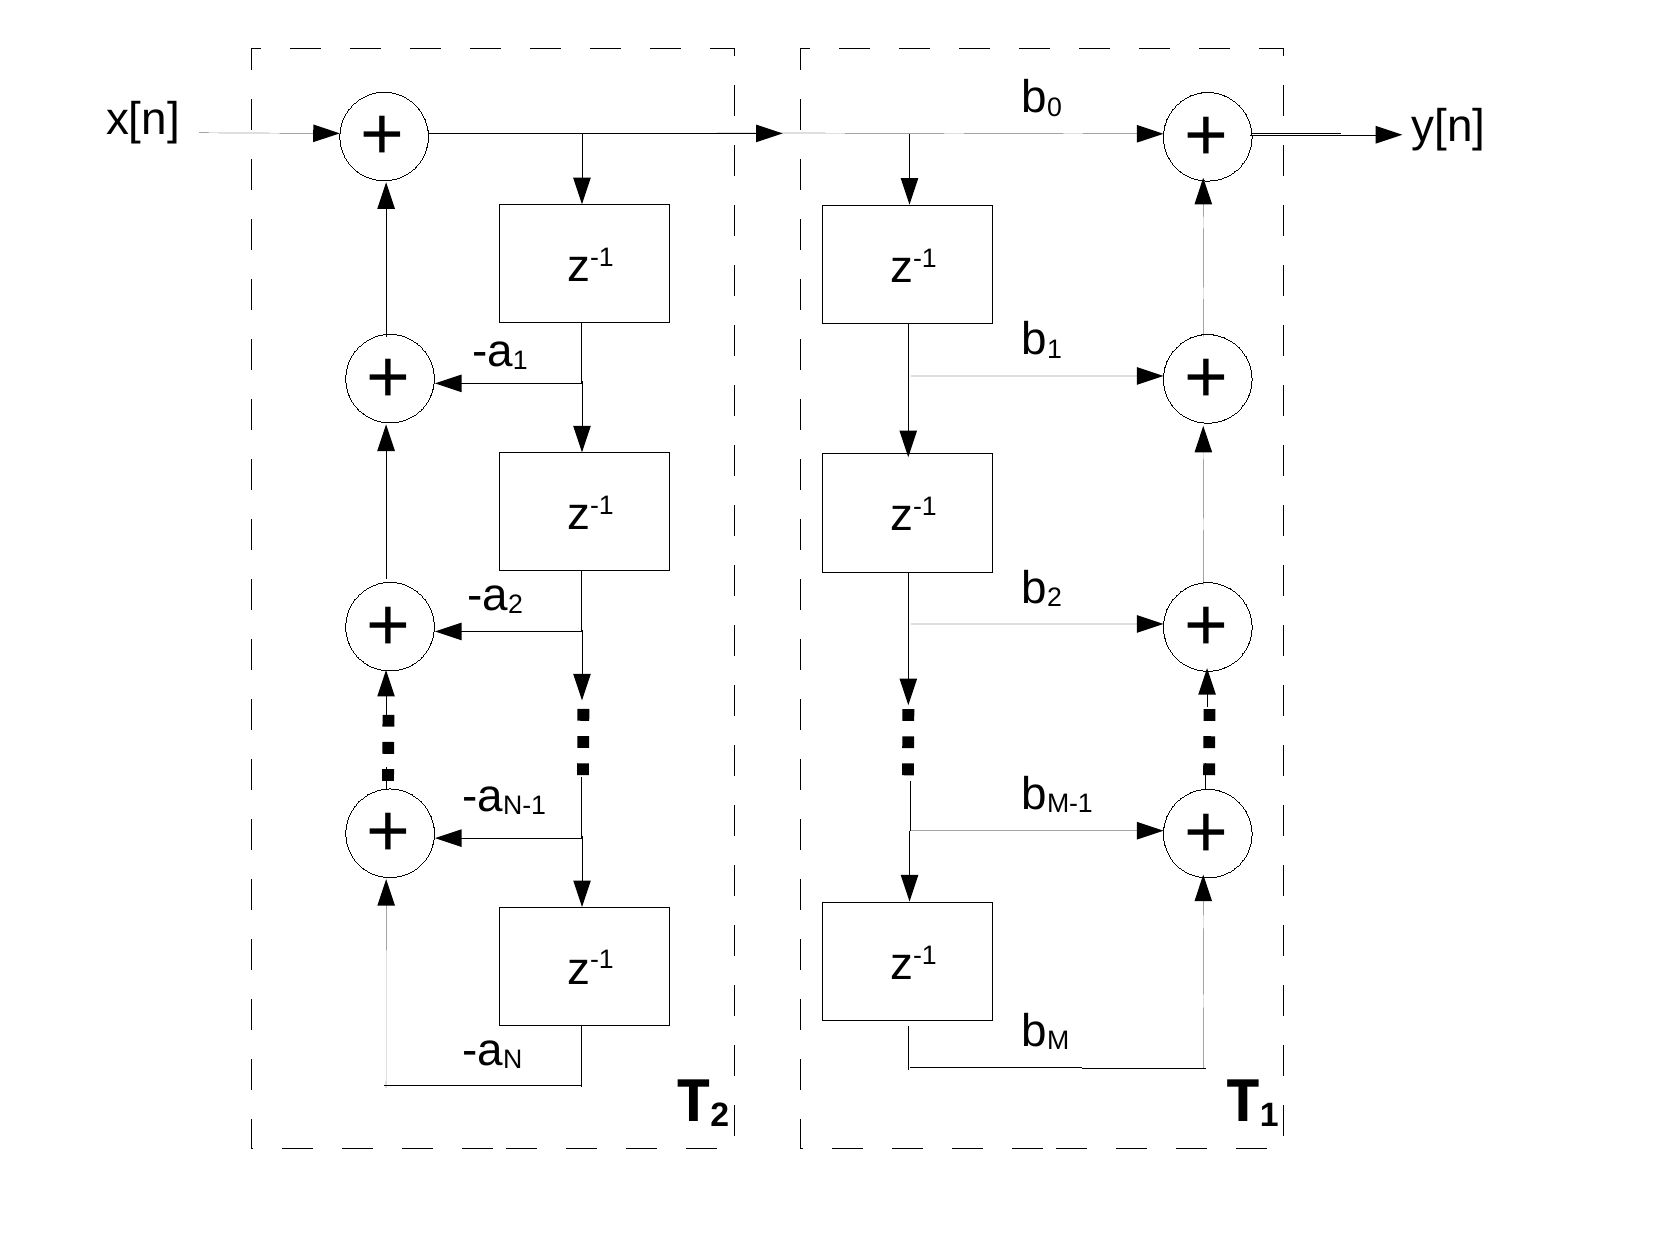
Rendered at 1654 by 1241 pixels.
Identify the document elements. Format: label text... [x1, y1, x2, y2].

text_box + [1169, 85, 1258, 184]
text_box z-1 [552, 480, 647, 549]
text_box b1 [1006, 306, 1149, 387]
text_box -aN-1 [447, 762, 590, 844]
text_box + [351, 326, 441, 426]
text_box z-1 [875, 482, 970, 550]
text_box bM [1006, 997, 1149, 1078]
text_box + [351, 781, 441, 881]
text_box -a2 [452, 561, 595, 654]
text_box y[n] [1396, 92, 1539, 158]
text_box x[n] [91, 85, 233, 152]
text_box z-1 [875, 233, 970, 302]
text_box z-1 [552, 935, 648, 1004]
text_box b2 [1006, 554, 1149, 635]
text_box z-1 [875, 930, 970, 999]
text_box T1 [1211, 1051, 1342, 1153]
text_box + [351, 574, 441, 674]
text_box bM-1 [1006, 760, 1149, 842]
text_box T2 [661, 1051, 792, 1153]
text_box + [345, 84, 435, 184]
text_box -a1 [457, 317, 600, 399]
text_box z-1 [552, 232, 647, 301]
text_box -aN [447, 1016, 590, 1097]
text_box + [1169, 781, 1258, 881]
text_box + [1169, 575, 1258, 674]
text_box + [1169, 327, 1258, 426]
text_box b0 [1006, 64, 1149, 145]
